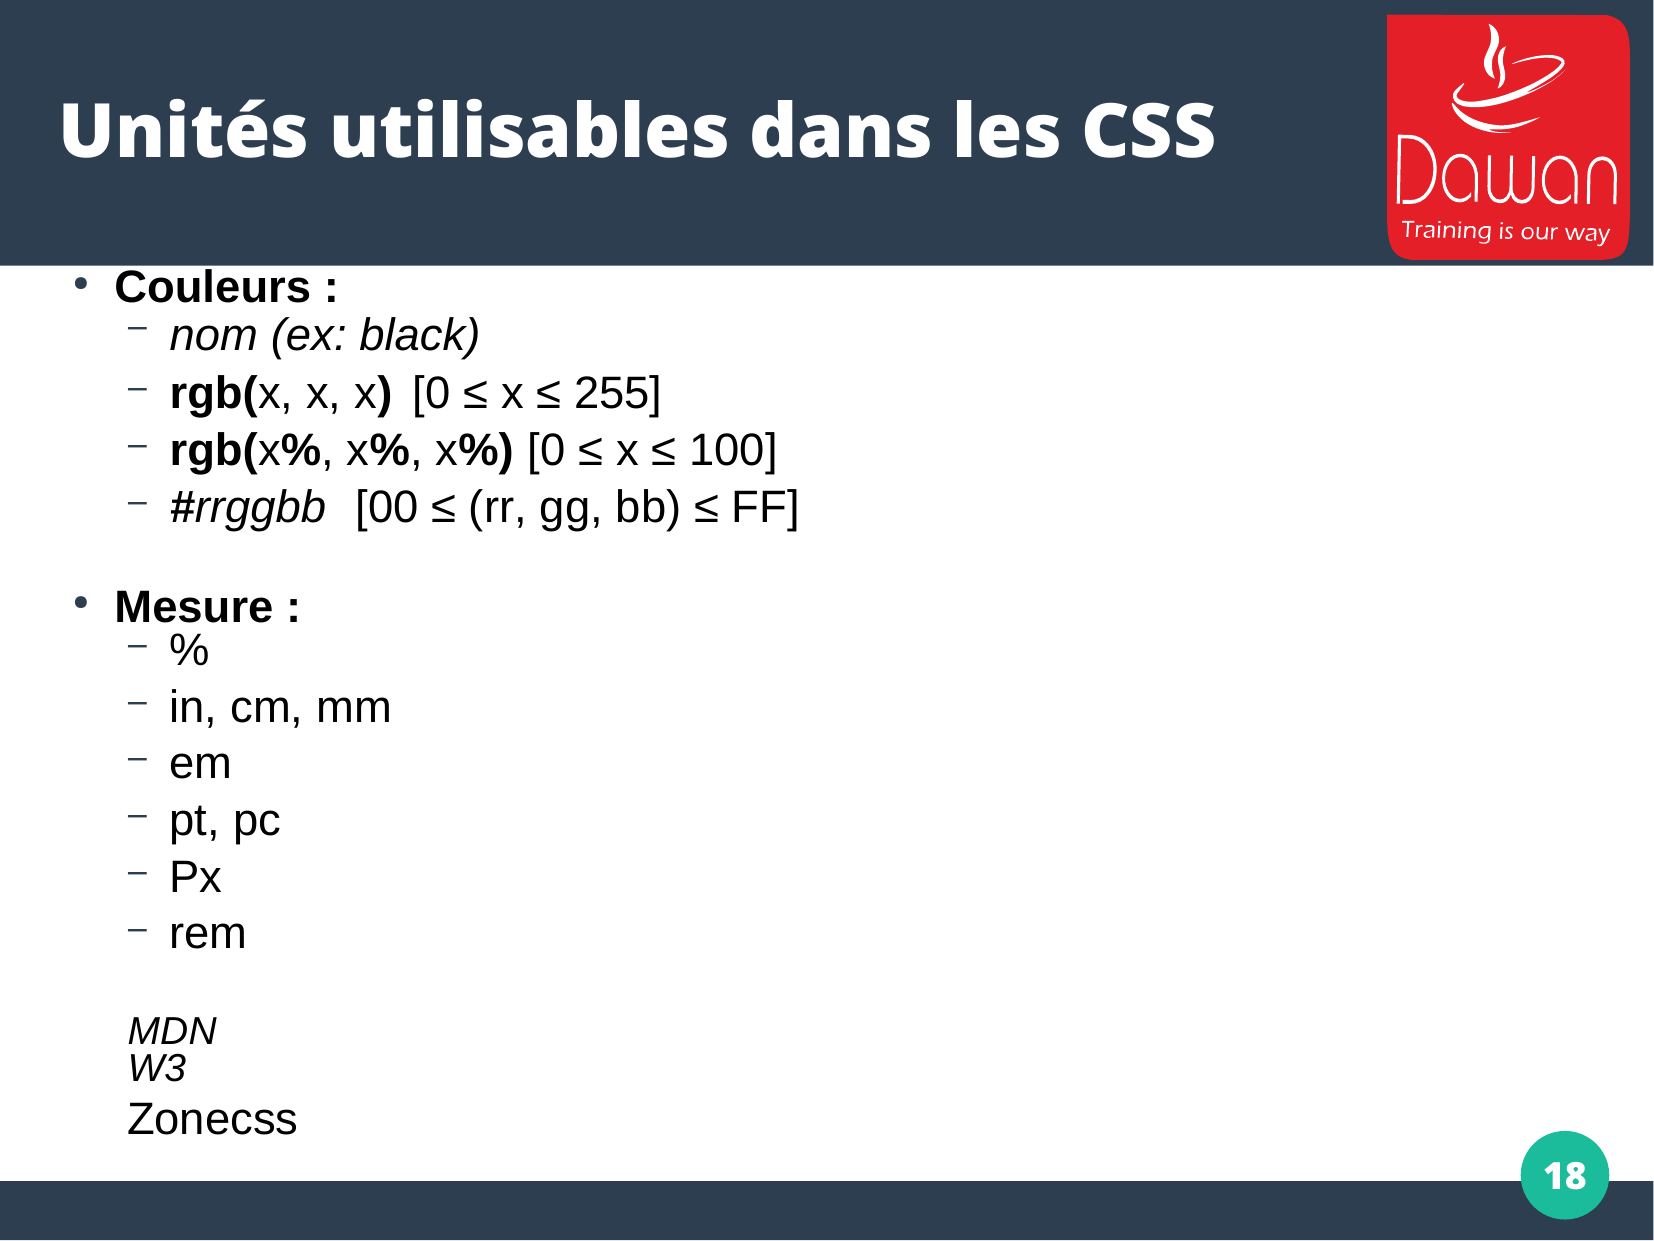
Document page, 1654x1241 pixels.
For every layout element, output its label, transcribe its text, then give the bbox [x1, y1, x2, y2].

title Unités utilisables dans les CSS [59, 49, 1387, 207]
list Couleurs : nom (ex: black)‏ rgb(x, x, x) [0 ≤ x ≤ 255] rgb(x%, x%, x%) [0 ≤ x ≤ 100] #rrggbb [00 ≤ (rr, gg, bb) ≤ FF] Mesure : % in, cm, mm em pt, pc Px rem MDN W3 Zonecss [59, 271, 1595, 1152]
picture [1387, 14, 1630, 260]
